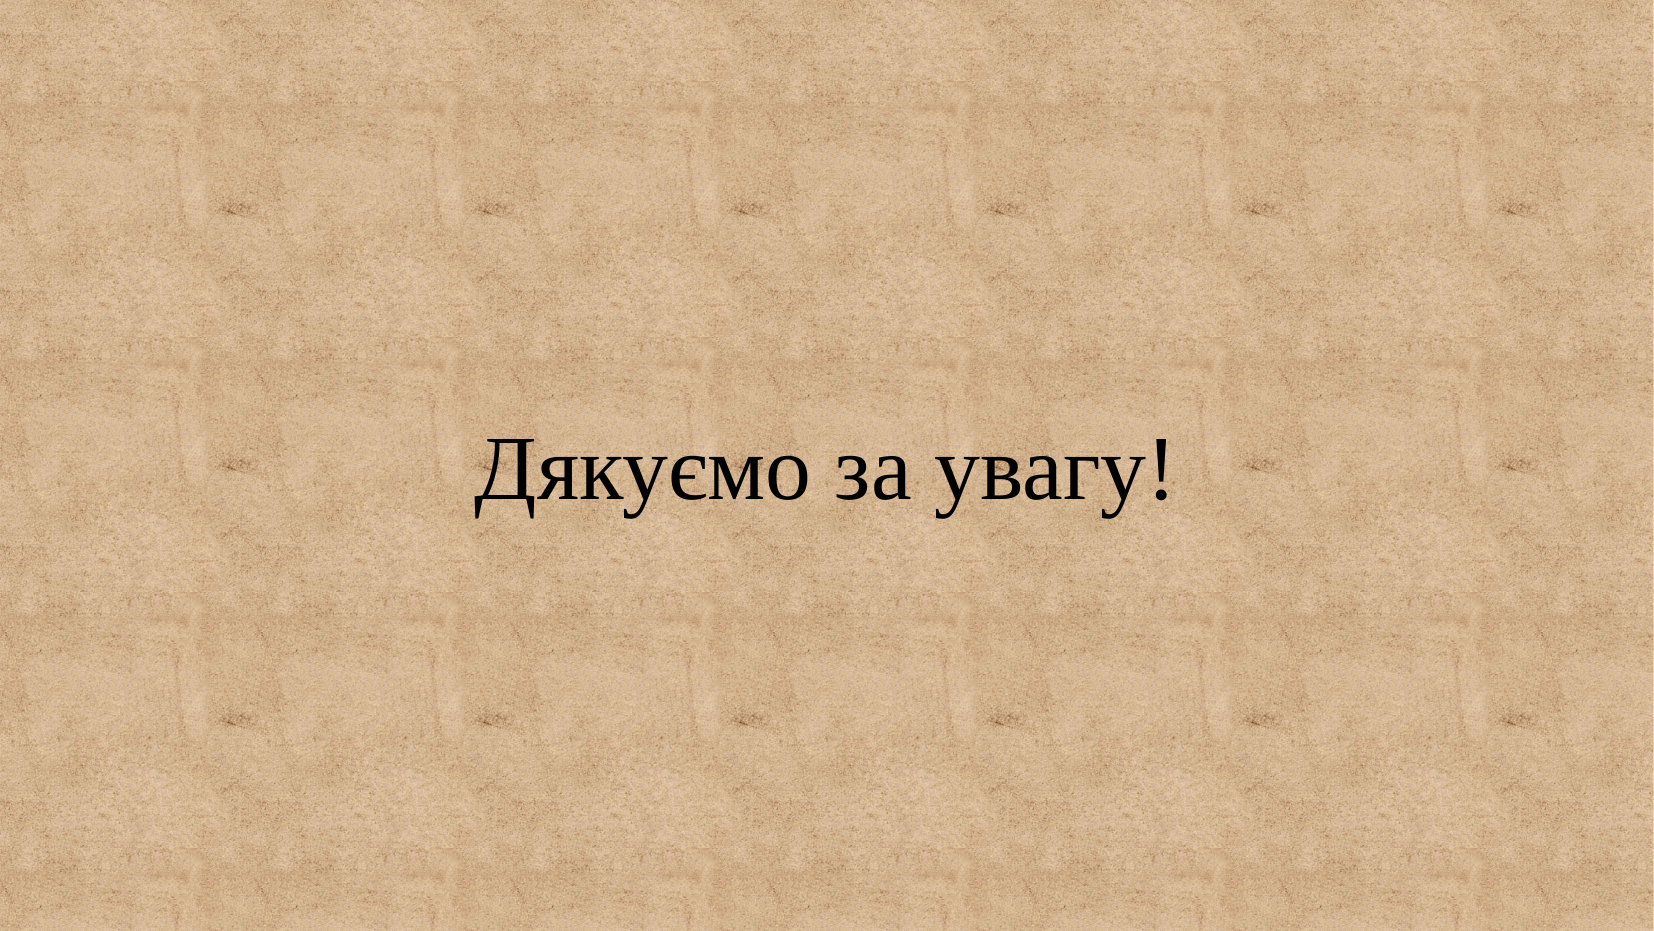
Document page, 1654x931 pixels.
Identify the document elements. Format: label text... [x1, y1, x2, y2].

title Дякуємо за увагу! [82, 37, 1571, 901]
picture [0, 0, 1654, 931]
